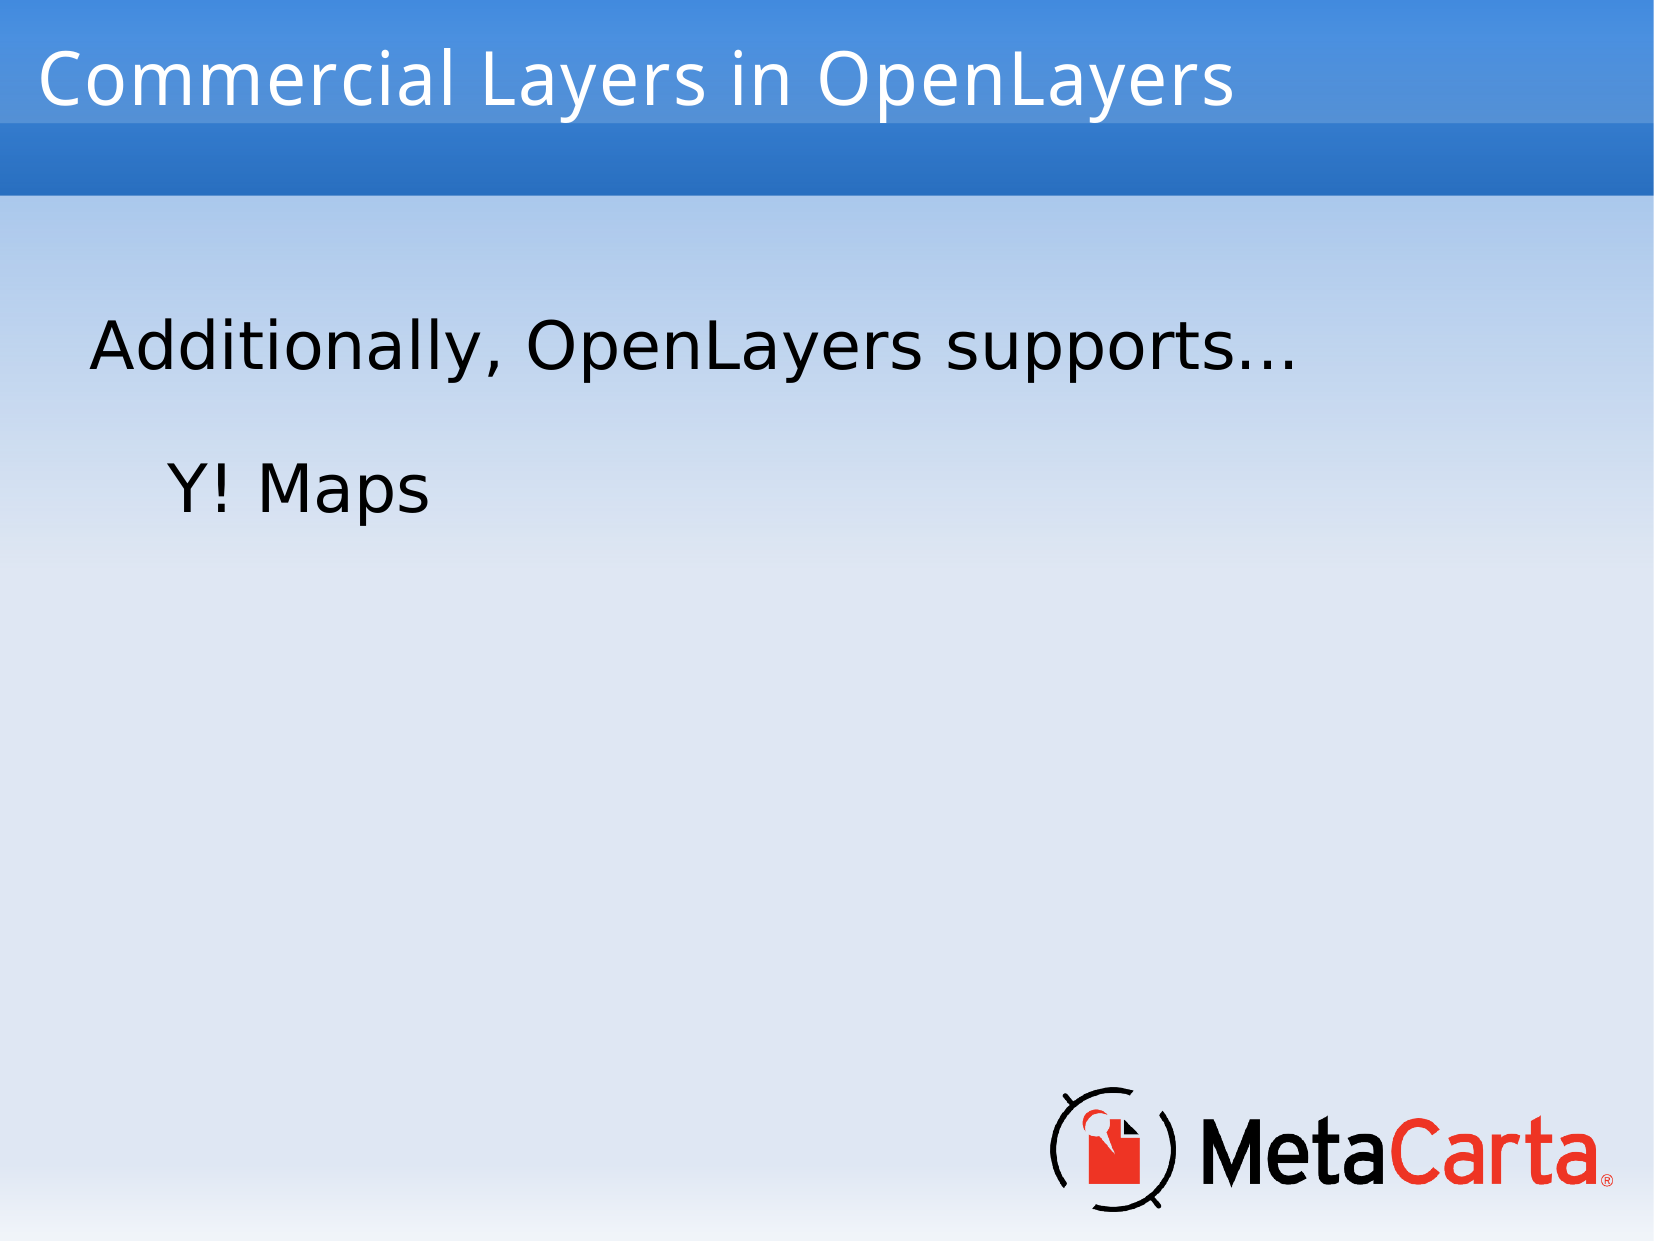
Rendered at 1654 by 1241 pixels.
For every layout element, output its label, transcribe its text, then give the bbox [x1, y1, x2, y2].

list Y! Maps [150, 450, 1571, 1094]
picture [0, 0, 1654, 1241]
text_box Additionally, OpenLayers supports... [75, 300, 1576, 393]
title Commercial Layers in OpenLayers [37, 2, 1463, 151]
